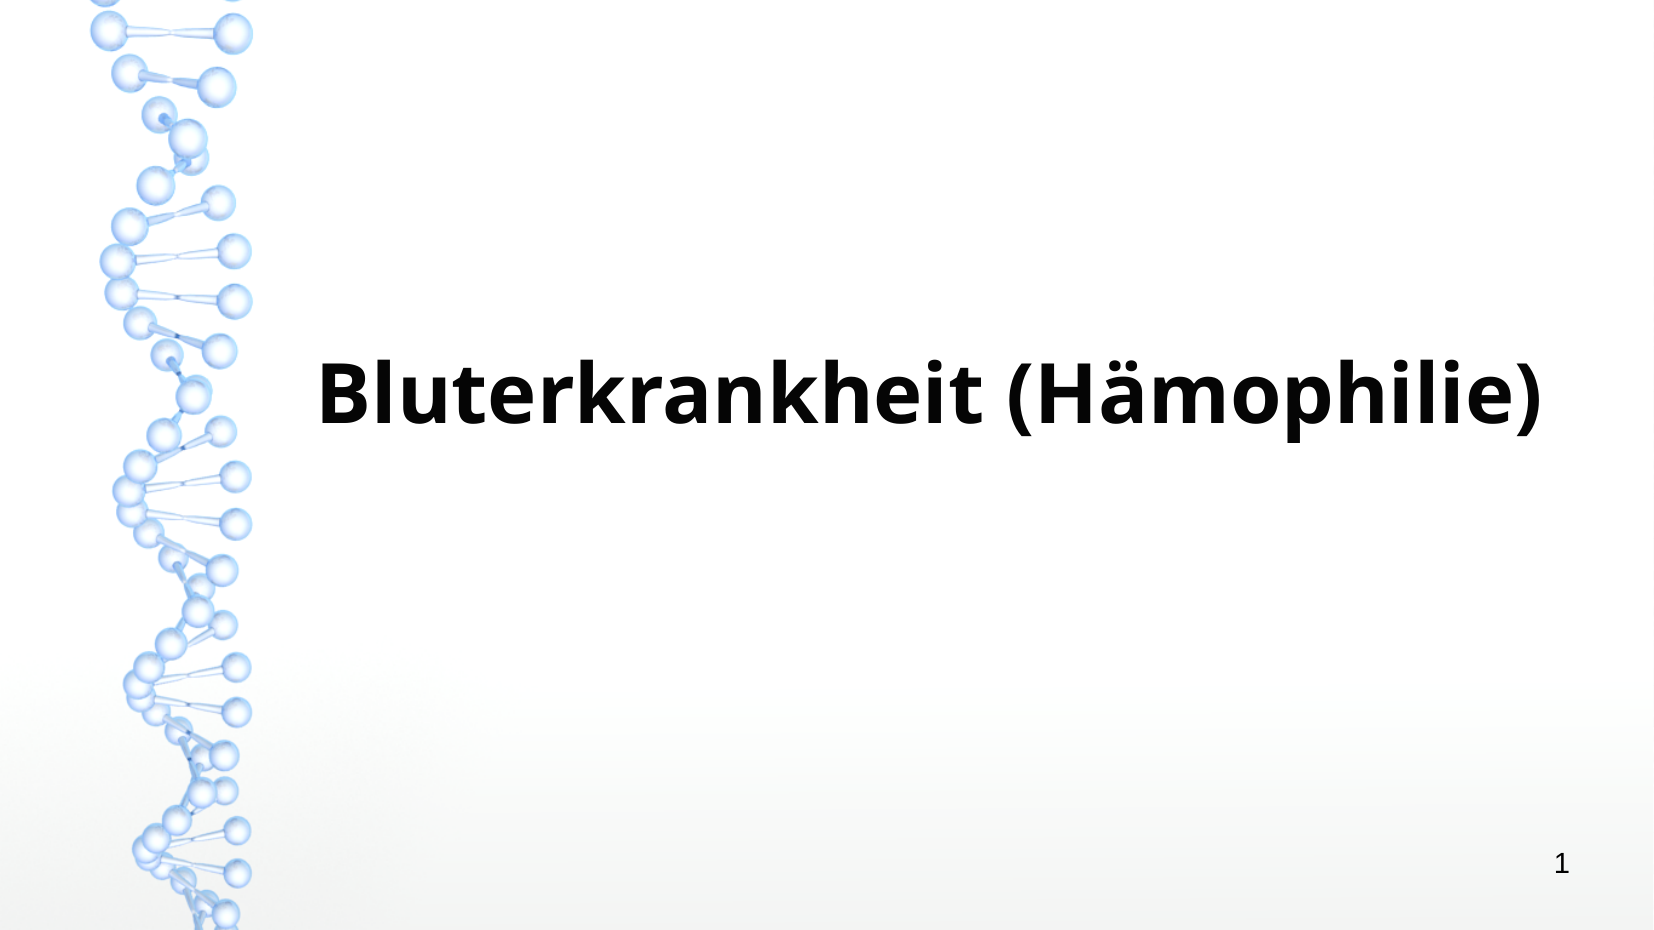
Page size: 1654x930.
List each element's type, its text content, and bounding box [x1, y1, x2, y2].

subtitle Bluterkrankheit (Hämophilie) [265, 35, 1594, 748]
picture [0, 0, 1654, 930]
